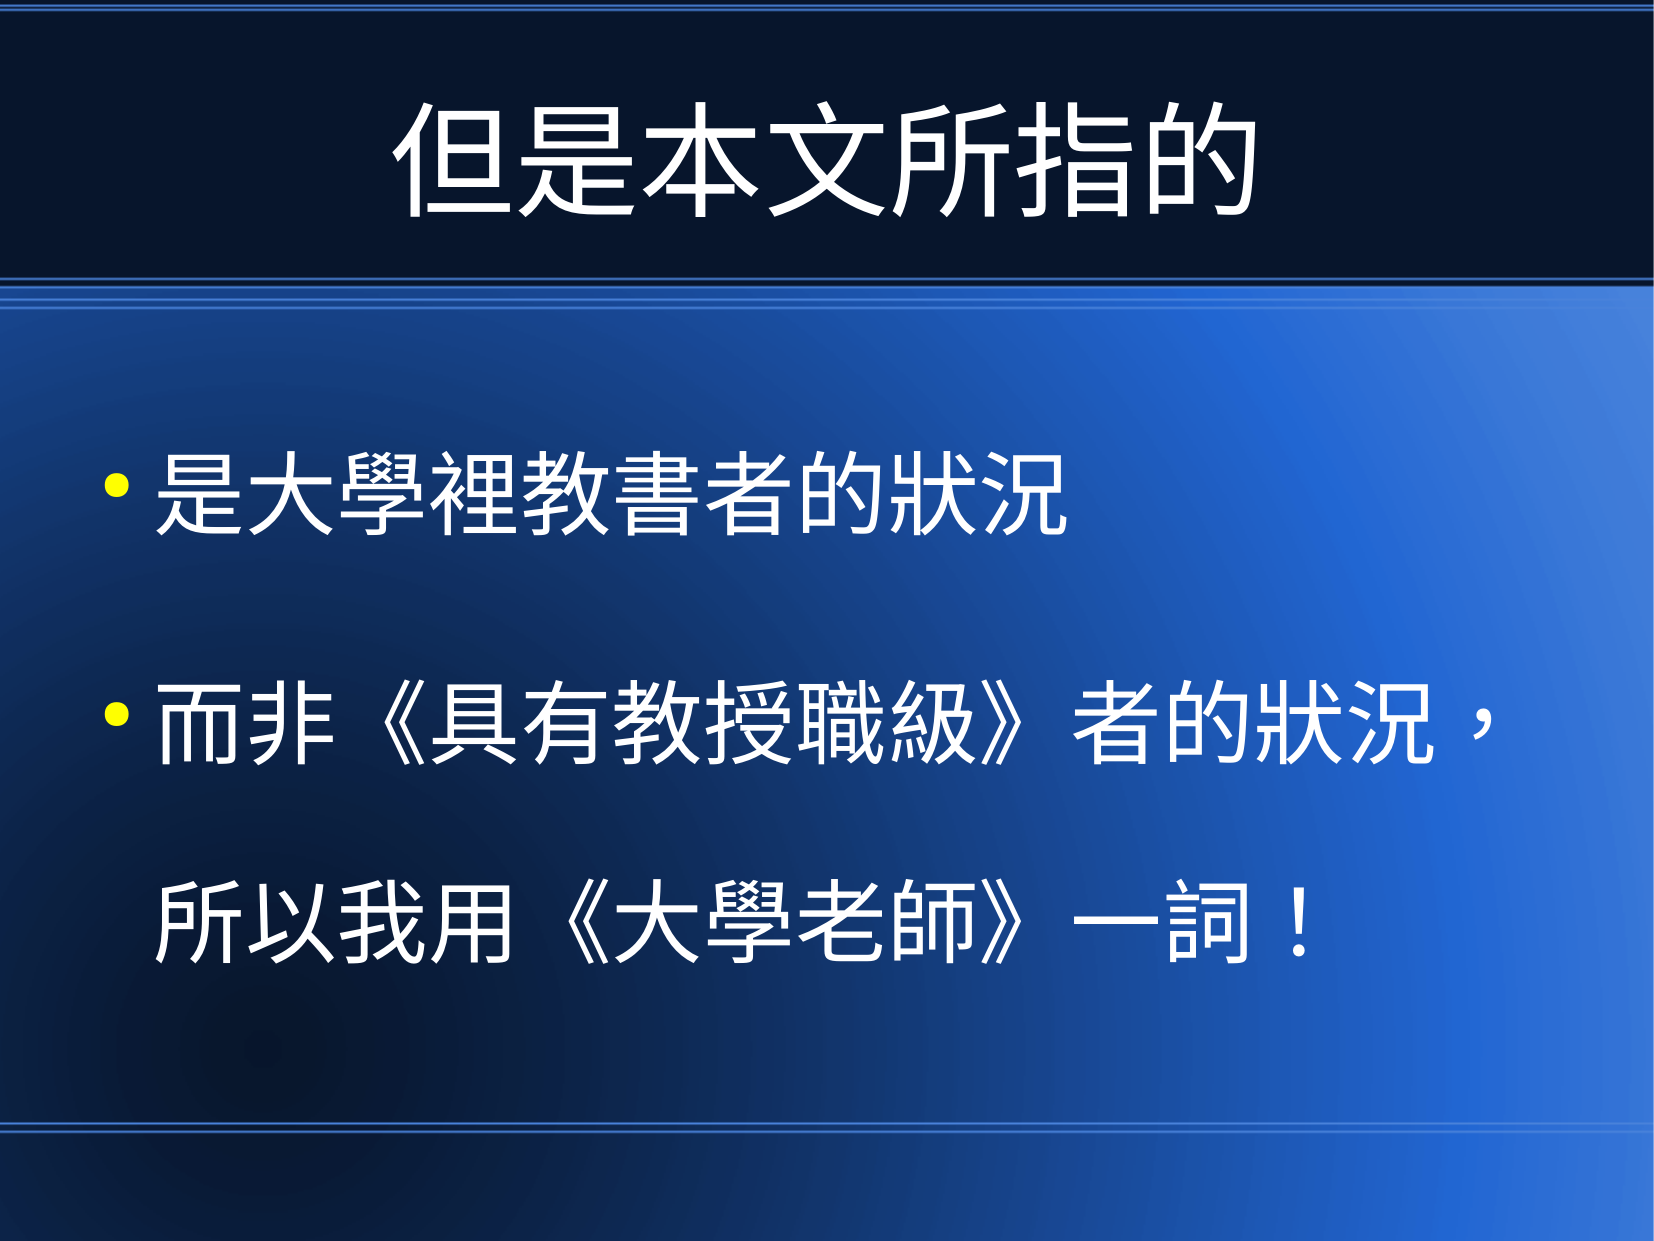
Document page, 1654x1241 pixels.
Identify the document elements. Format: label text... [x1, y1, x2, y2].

list 是大學裡教書者的狀況 而非《具有教授職級》者的狀況，所以我用《大學老師》一詞！ [82, 355, 1571, 1241]
picture [0, 0, 1654, 1241]
title 但是本文所指的 [82, 49, 1571, 257]
